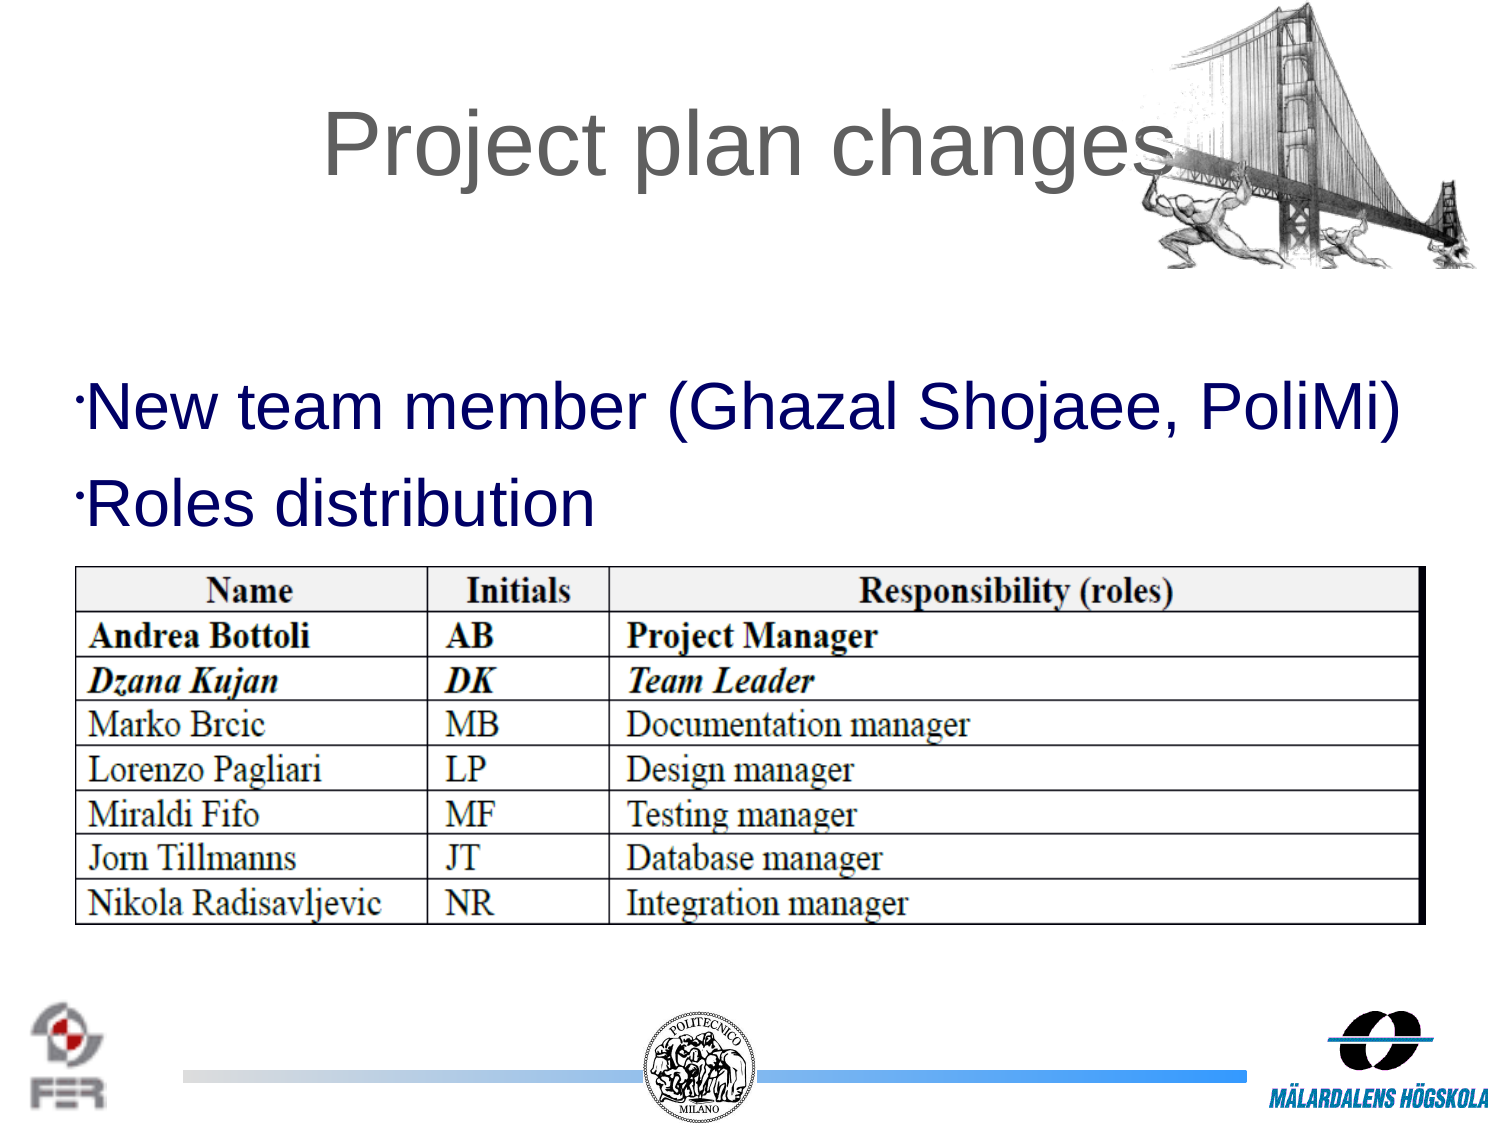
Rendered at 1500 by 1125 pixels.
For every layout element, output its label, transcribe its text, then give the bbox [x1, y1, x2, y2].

subtitle New team member (Ghazal Shojaee, PoliMi) Roles distribution [75, 262, 1426, 566]
picture [1368, 1093, 1374, 1104]
picture [643, 1011, 757, 1123]
picture [1269, 1011, 1488, 1108]
picture [29, 987, 107, 1125]
picture [1122, 0, 1477, 269]
picture [1435, 1096, 1441, 1104]
title Project plan changes [75, 45, 1122, 233]
picture [75, 566, 1426, 925]
picture [1454, 1091, 1459, 1108]
subtitle New team member (Ghazal Shojaee, PoliMi) Roles distribution [75, 925, 1426, 931]
